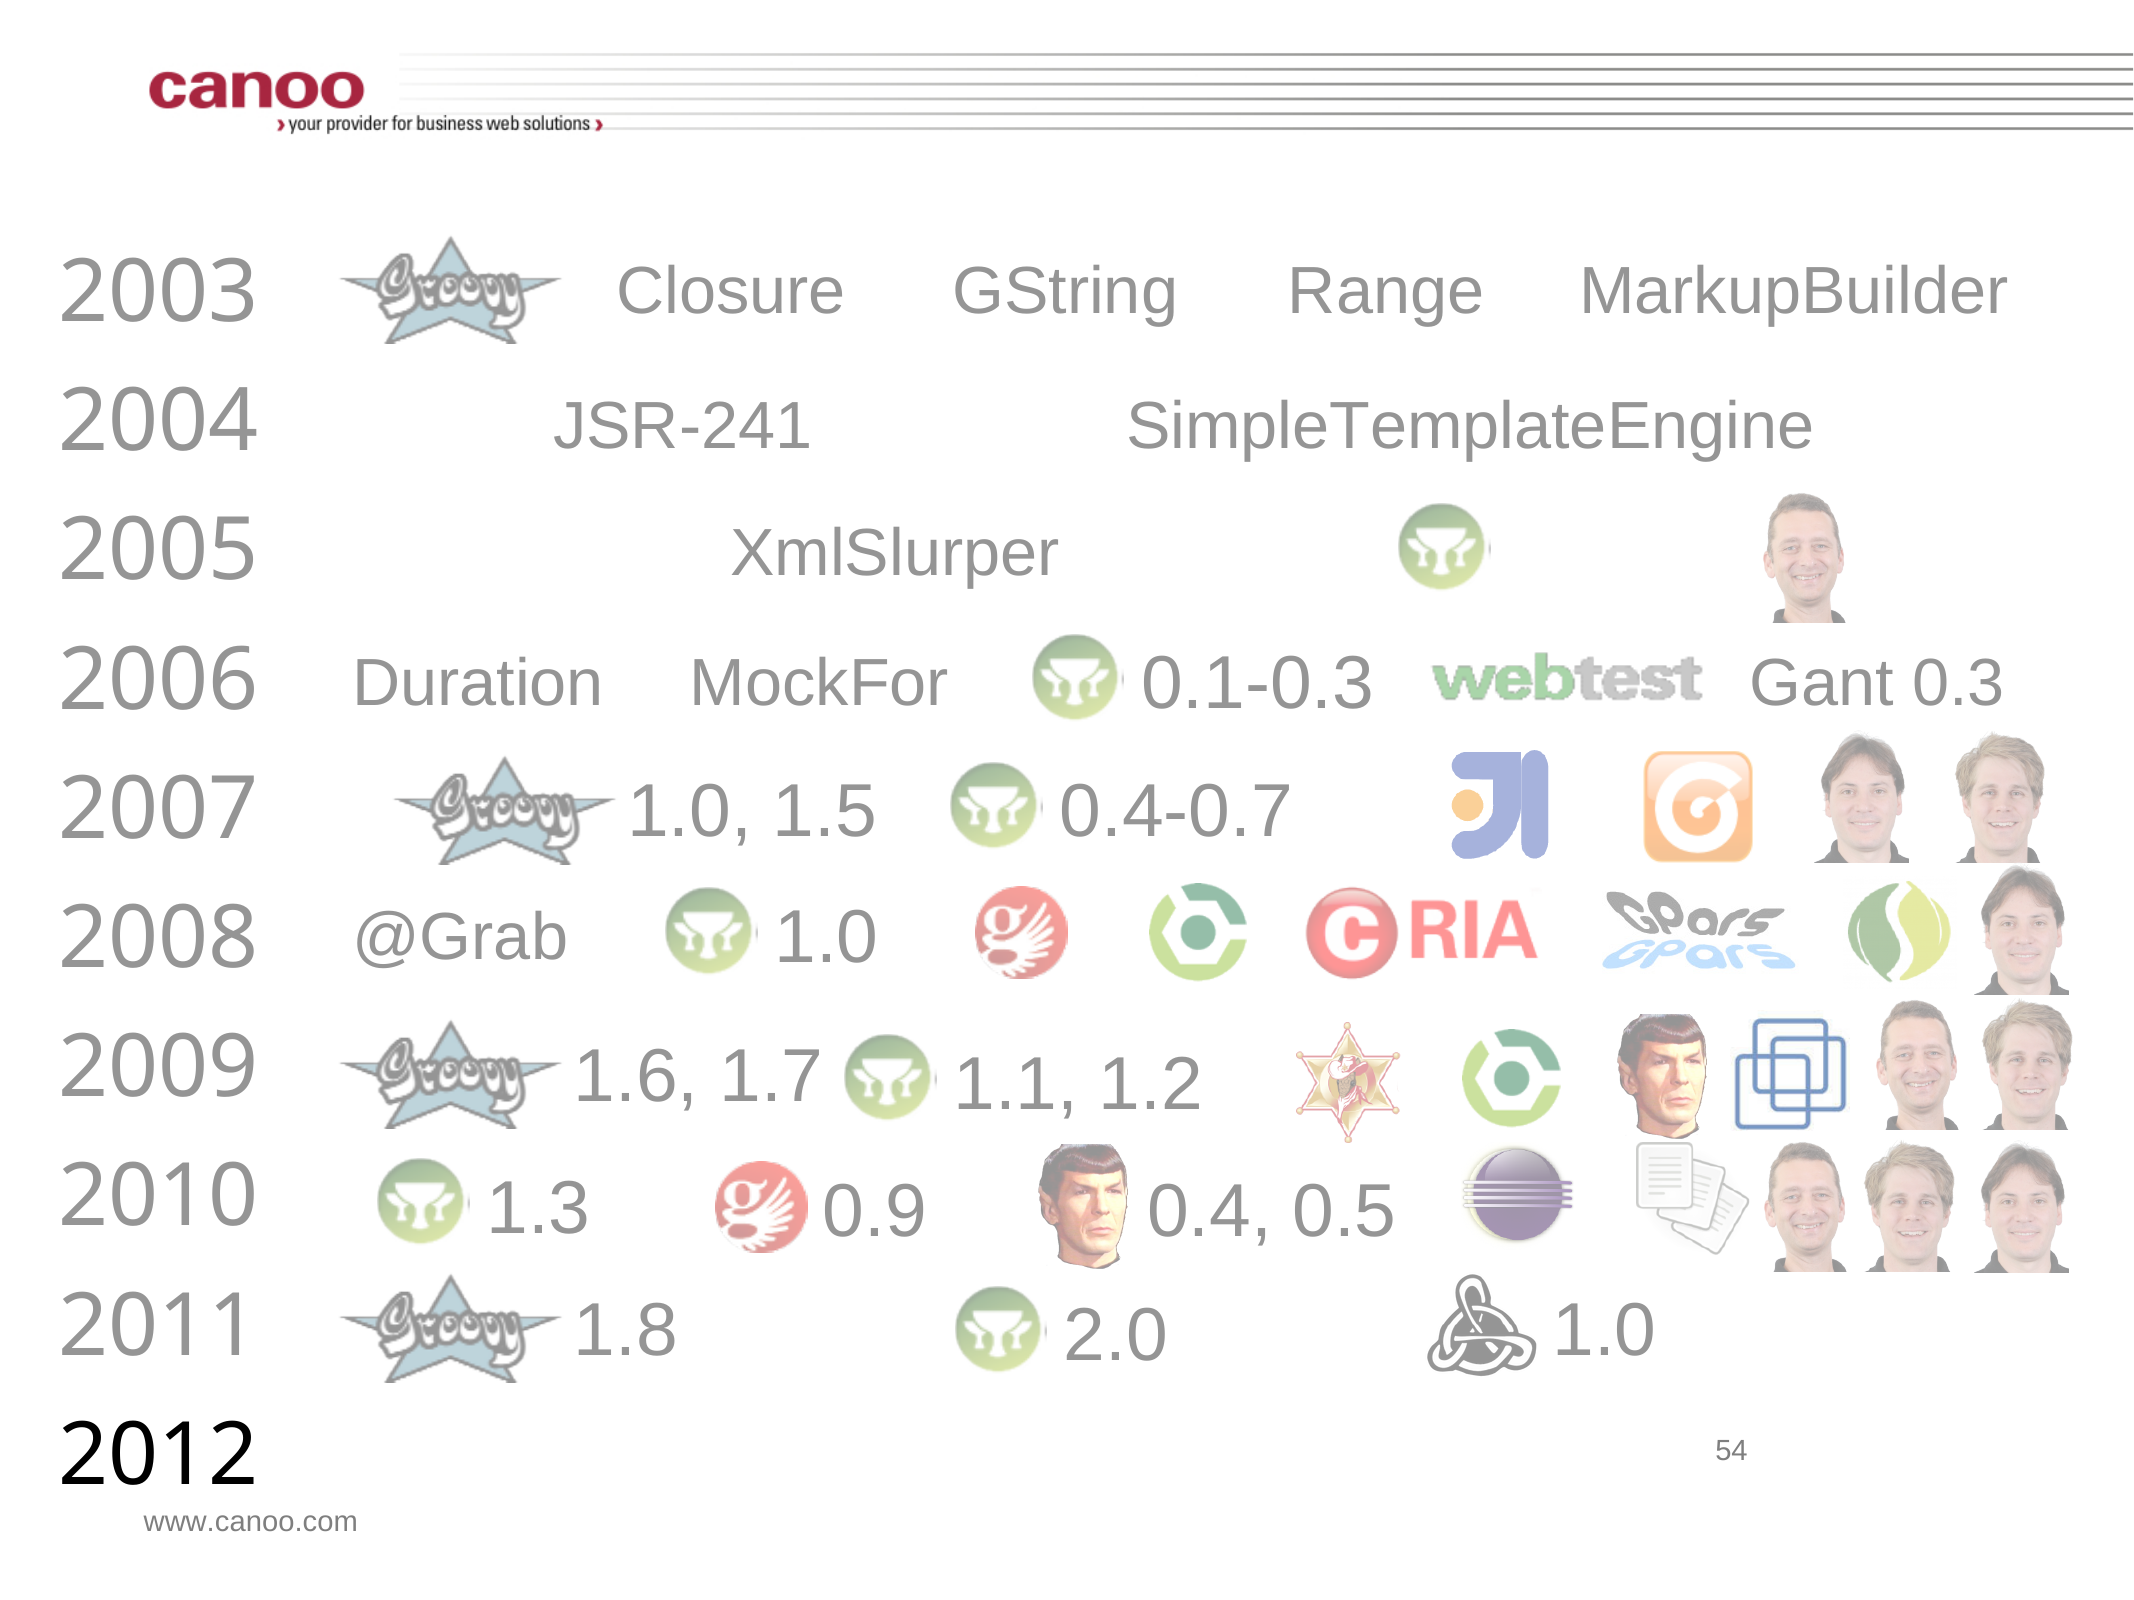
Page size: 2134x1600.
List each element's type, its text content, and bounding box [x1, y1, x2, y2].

picture [0, 21, 2134, 188]
text_box <number> [1705, 1423, 1758, 1474]
text_box 2012 [43, 1389, 297, 1510]
picture [37, 225, 2101, 1388]
